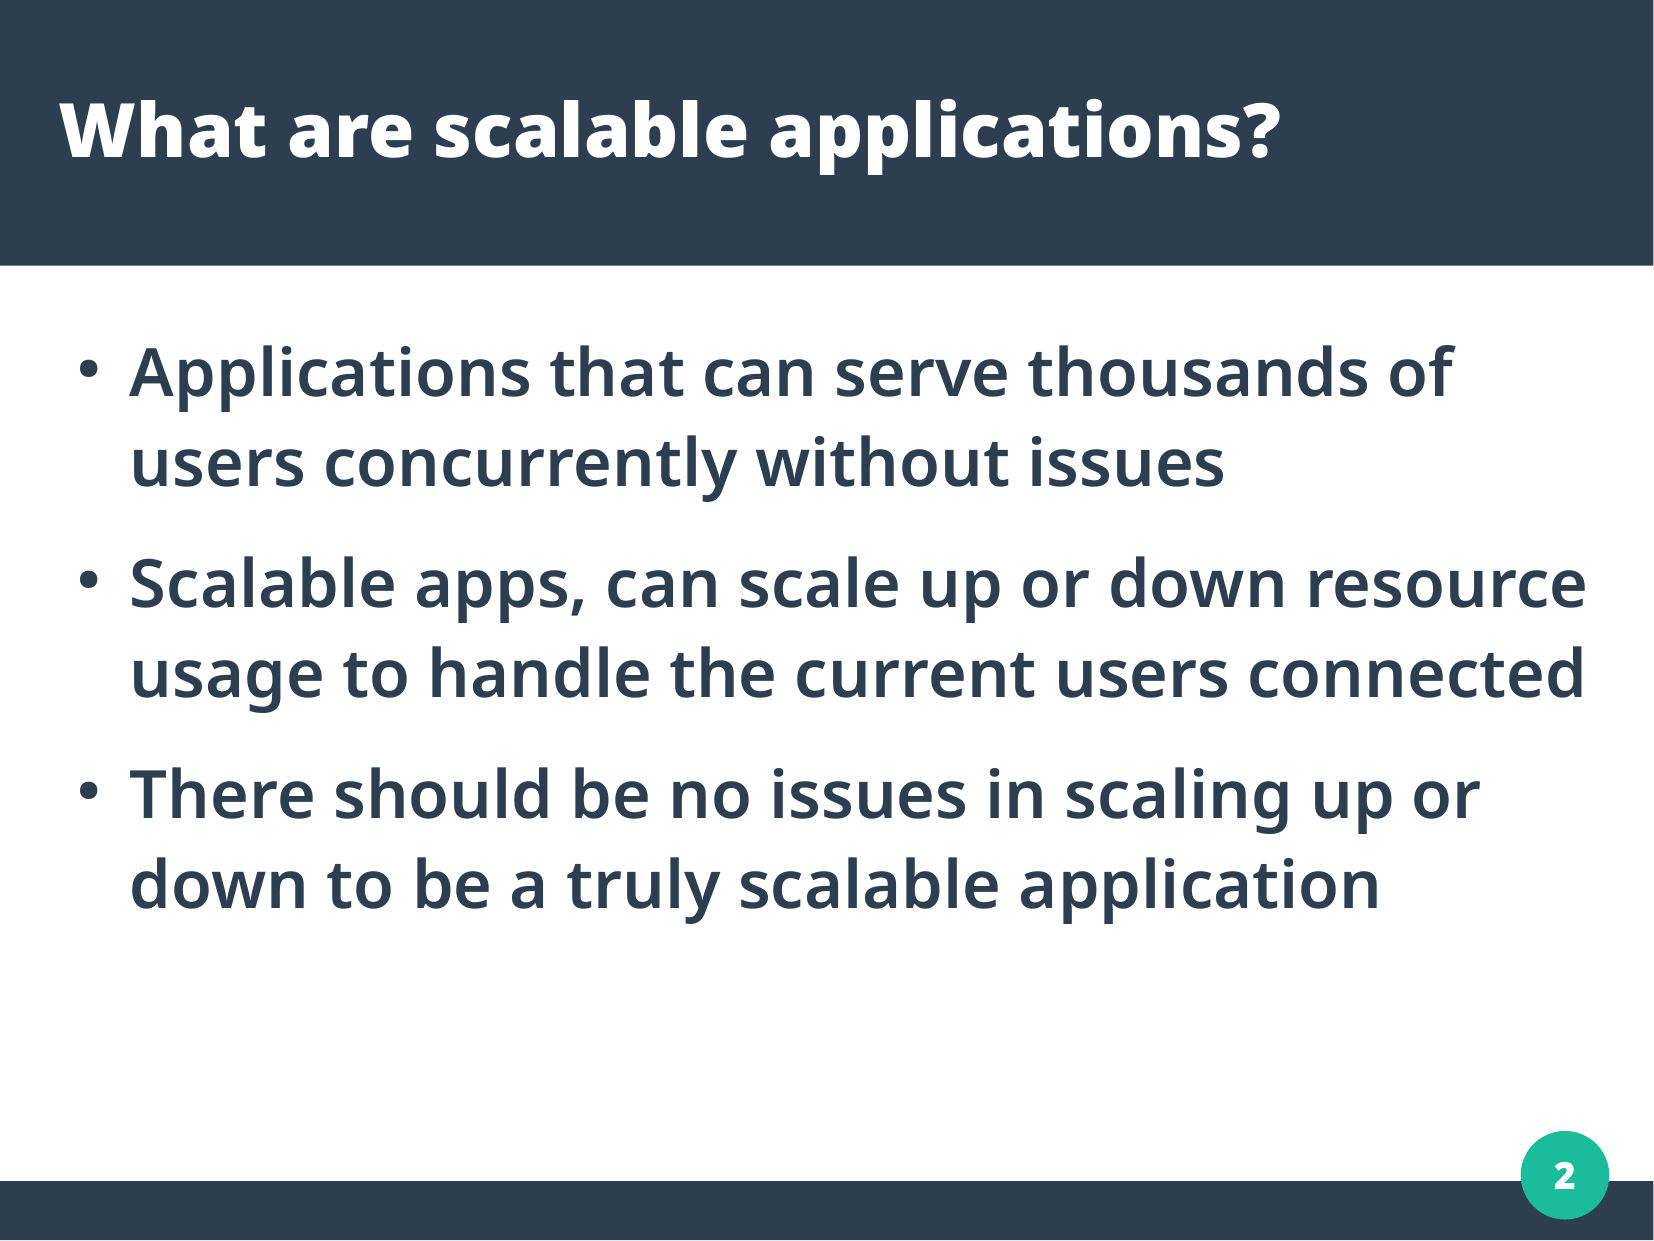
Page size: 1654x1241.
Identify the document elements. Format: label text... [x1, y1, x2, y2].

title What are scalable applications? [59, 49, 1595, 207]
list Applications that can serve thousands of users concurrently without issues Scalable apps, can scale up or down resource usage to handle the current users connected There should be no issues in scaling up or down to be a truly scalable application [59, 324, 1595, 1152]
